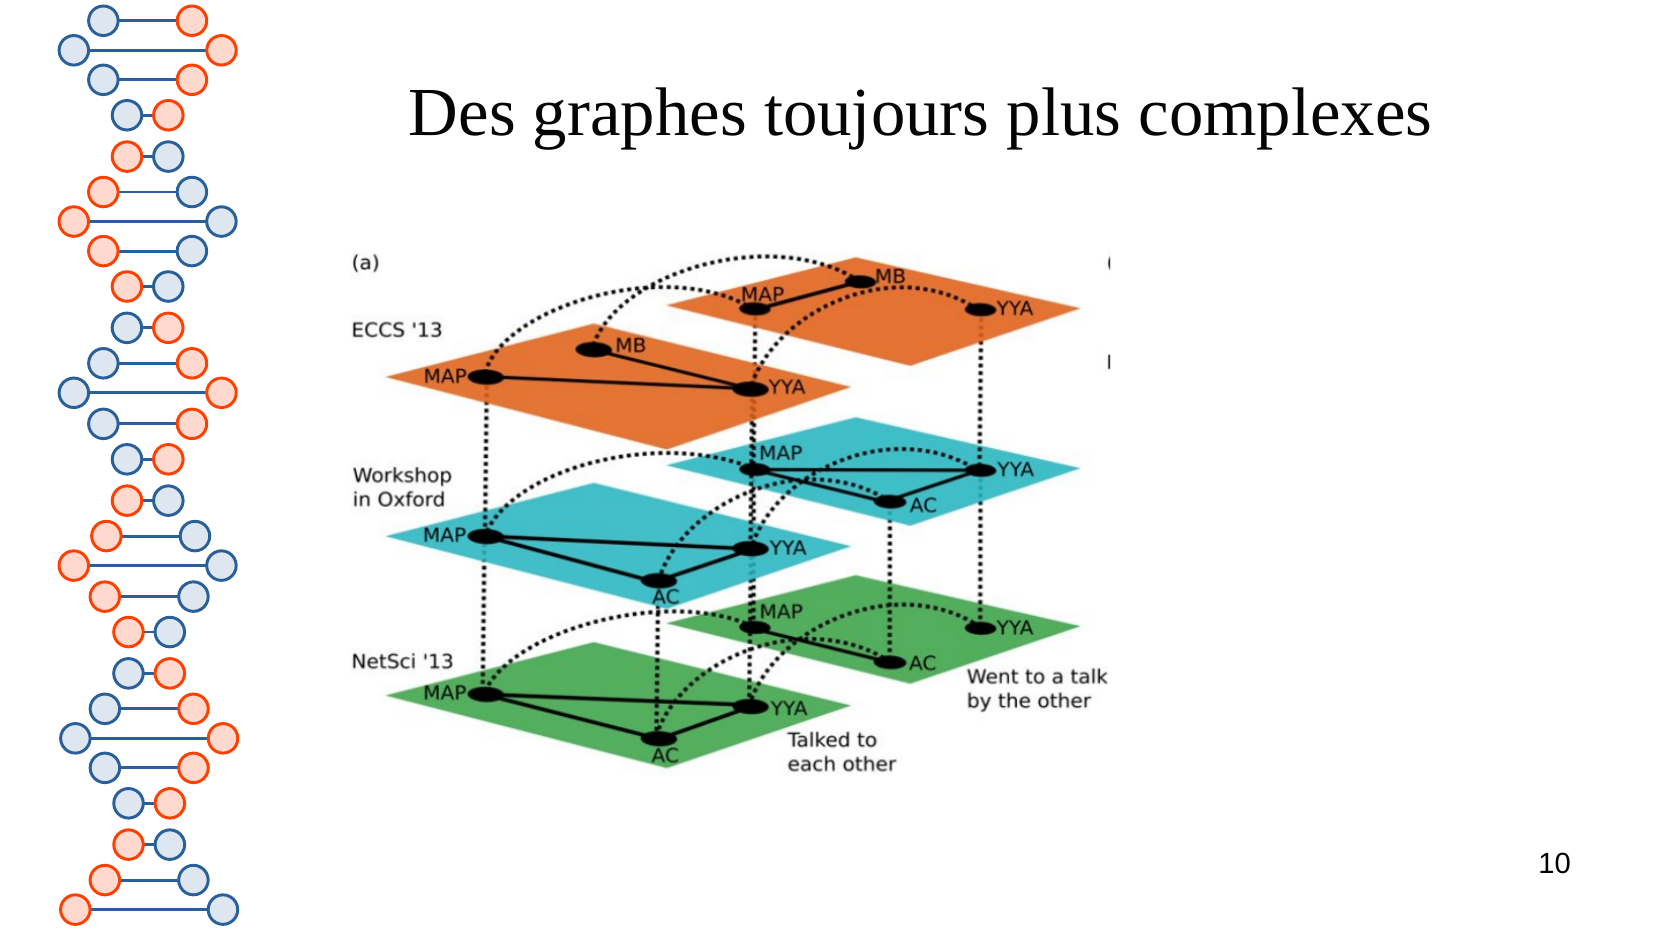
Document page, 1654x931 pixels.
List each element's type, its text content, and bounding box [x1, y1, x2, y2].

picture [256, 188, 1211, 810]
title Des graphes toujours plus complexes [265, 35, 1595, 189]
